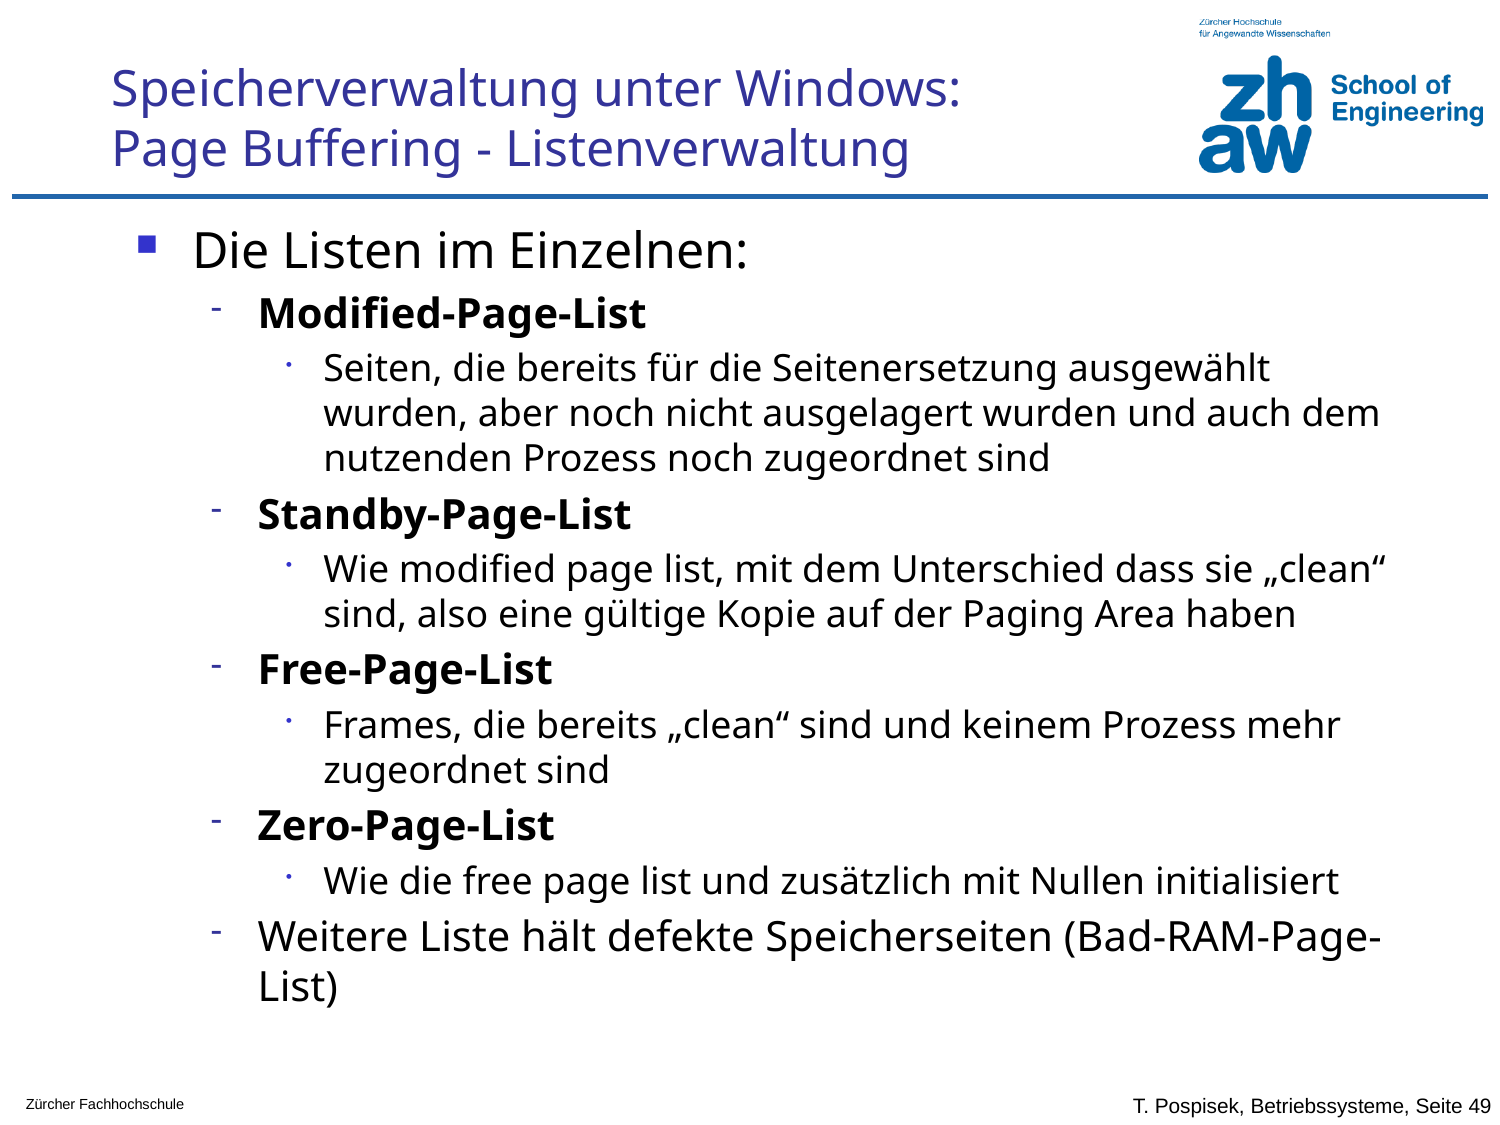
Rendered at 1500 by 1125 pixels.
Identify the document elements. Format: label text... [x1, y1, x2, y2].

list Die Listen im Einzelnen: Modified-Page-List Seiten, die bereits für die Seitenersetzung ausgewählt wurden, aber noch nicht ausgelagert wurden und auch dem nutzenden Prozess noch zugeordnet sind Standby-Page-List Wie modified page list, mit dem Unterschied dass sie „clean“ sind, also eine gültige Kopie auf der Paging Area haben Free-Page-List Frames, die bereits „clean“ sind und keinem Prozess mehr zugeordnet sind Zero-Page-List Wie die free page list und zusätzlich mit Nullen initialisiert Weitere Liste hält defekte Speicherseiten (Bad-RAM-Page-List) [120, 210, 1424, 1024]
picture [1199, 19, 1483, 173]
title Speicherverwaltung unter Windows: Page Buffering - Listenverwaltung [96, 71, 1375, 185]
